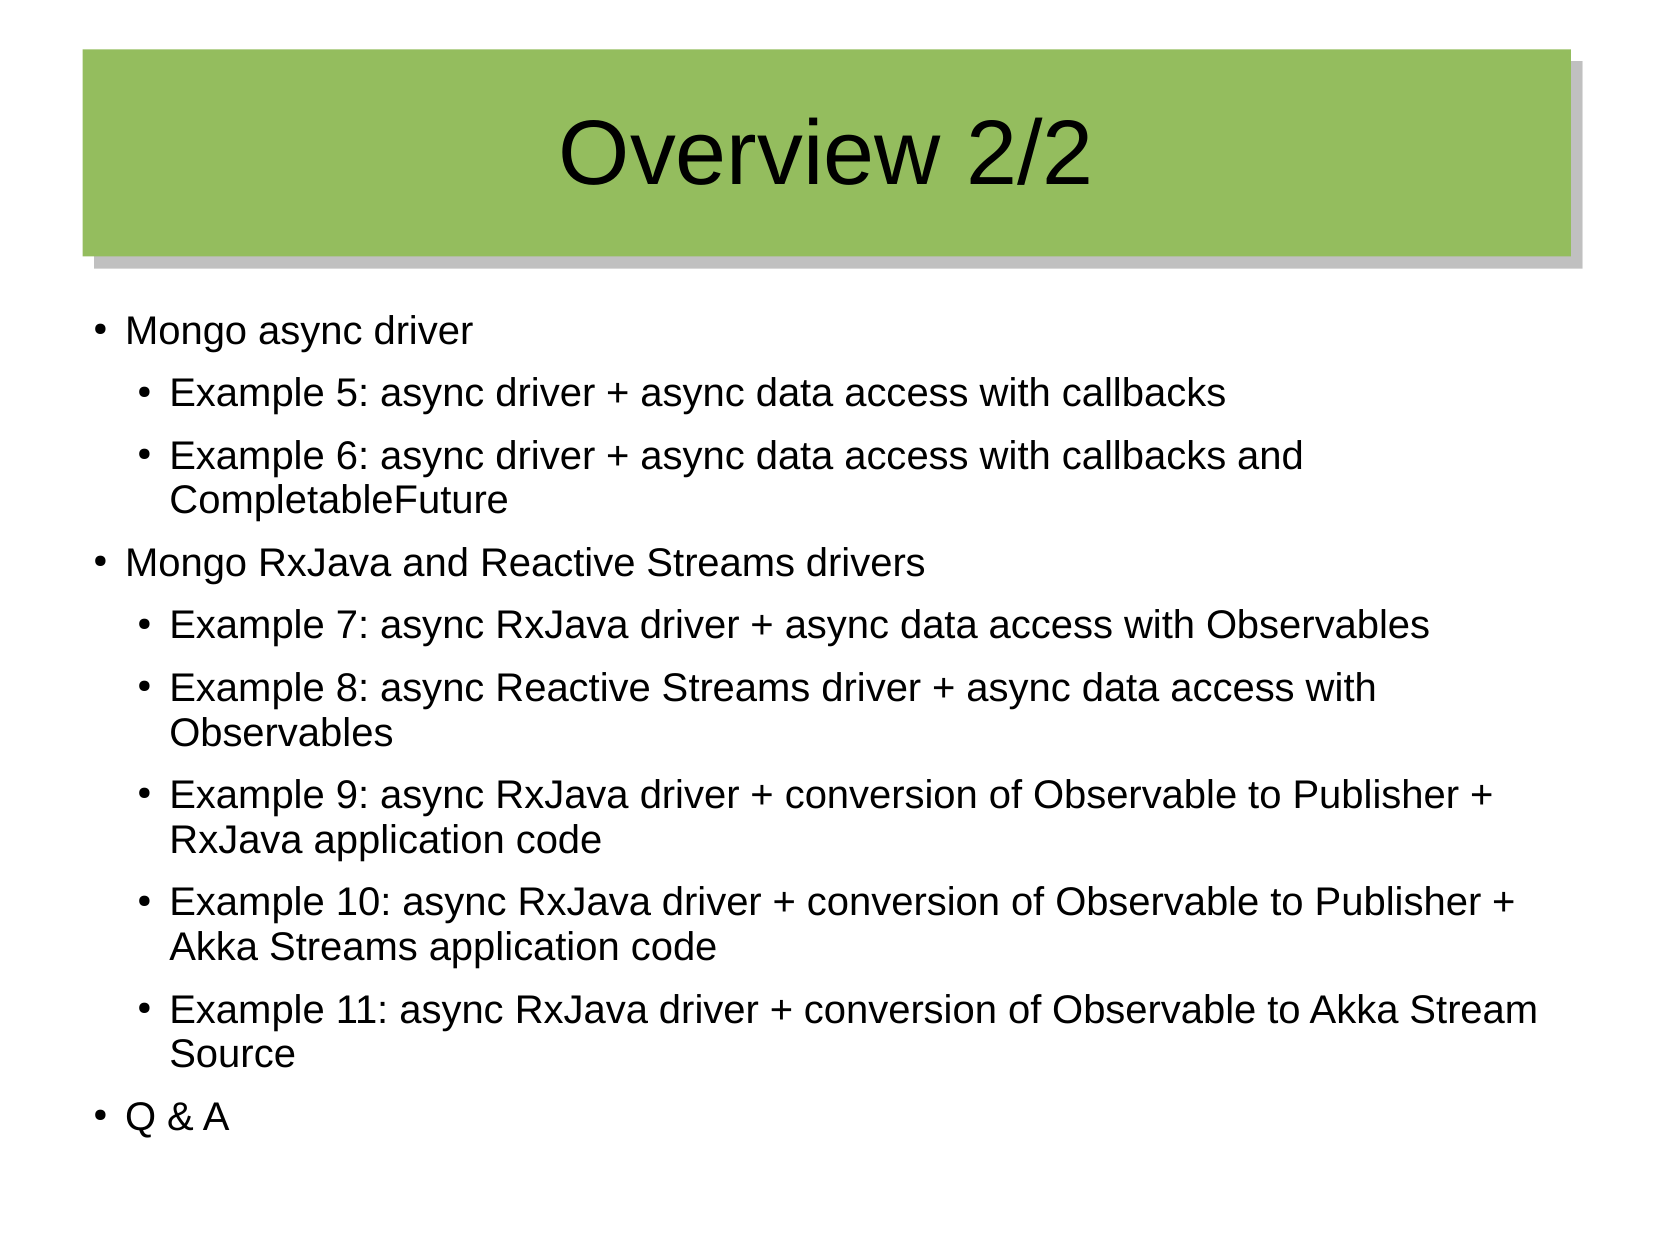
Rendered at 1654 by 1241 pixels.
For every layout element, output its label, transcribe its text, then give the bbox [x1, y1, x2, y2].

title Overview 2/2 [82, 49, 1571, 257]
list Mongo async driver Example 5: async driver + async data access with callbacks Example 6: async driver + async data access with callbacks and CompletableFuture Mongo RxJava and Reactive Streams drivers Example 7: async RxJava driver + async data access with Observables Example 8: async Reactive Streams driver + async data access with Observables Example 9: async RxJava driver + conversion of Observable to Publisher + RxJava application code Example 10: async RxJava driver + conversion of Observable to Publisher + Akka Streams application code Example 11: async RxJava driver + conversion of Observable to Akka Stream Source Q & A [82, 307, 1571, 1146]
